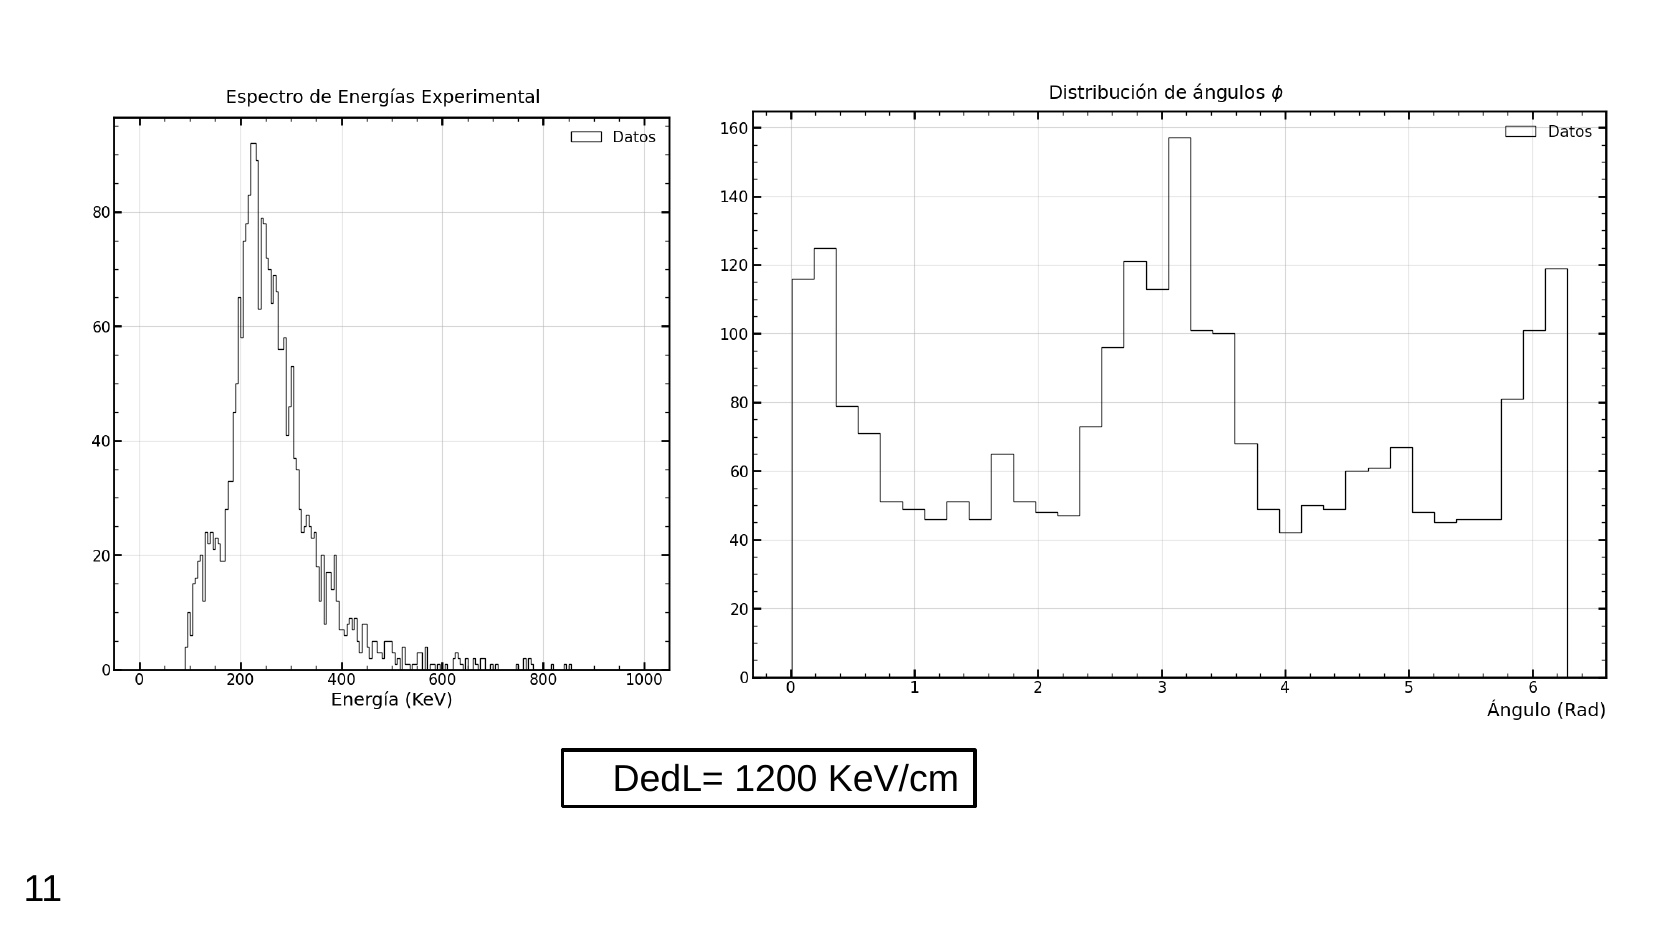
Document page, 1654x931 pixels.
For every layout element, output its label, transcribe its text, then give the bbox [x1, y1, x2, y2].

picture [84, 81, 676, 716]
picture [712, 74, 1613, 727]
text_box DedL= 1200 KeV/cm [562, 750, 976, 807]
text_box <number> [8, 860, 638, 931]
